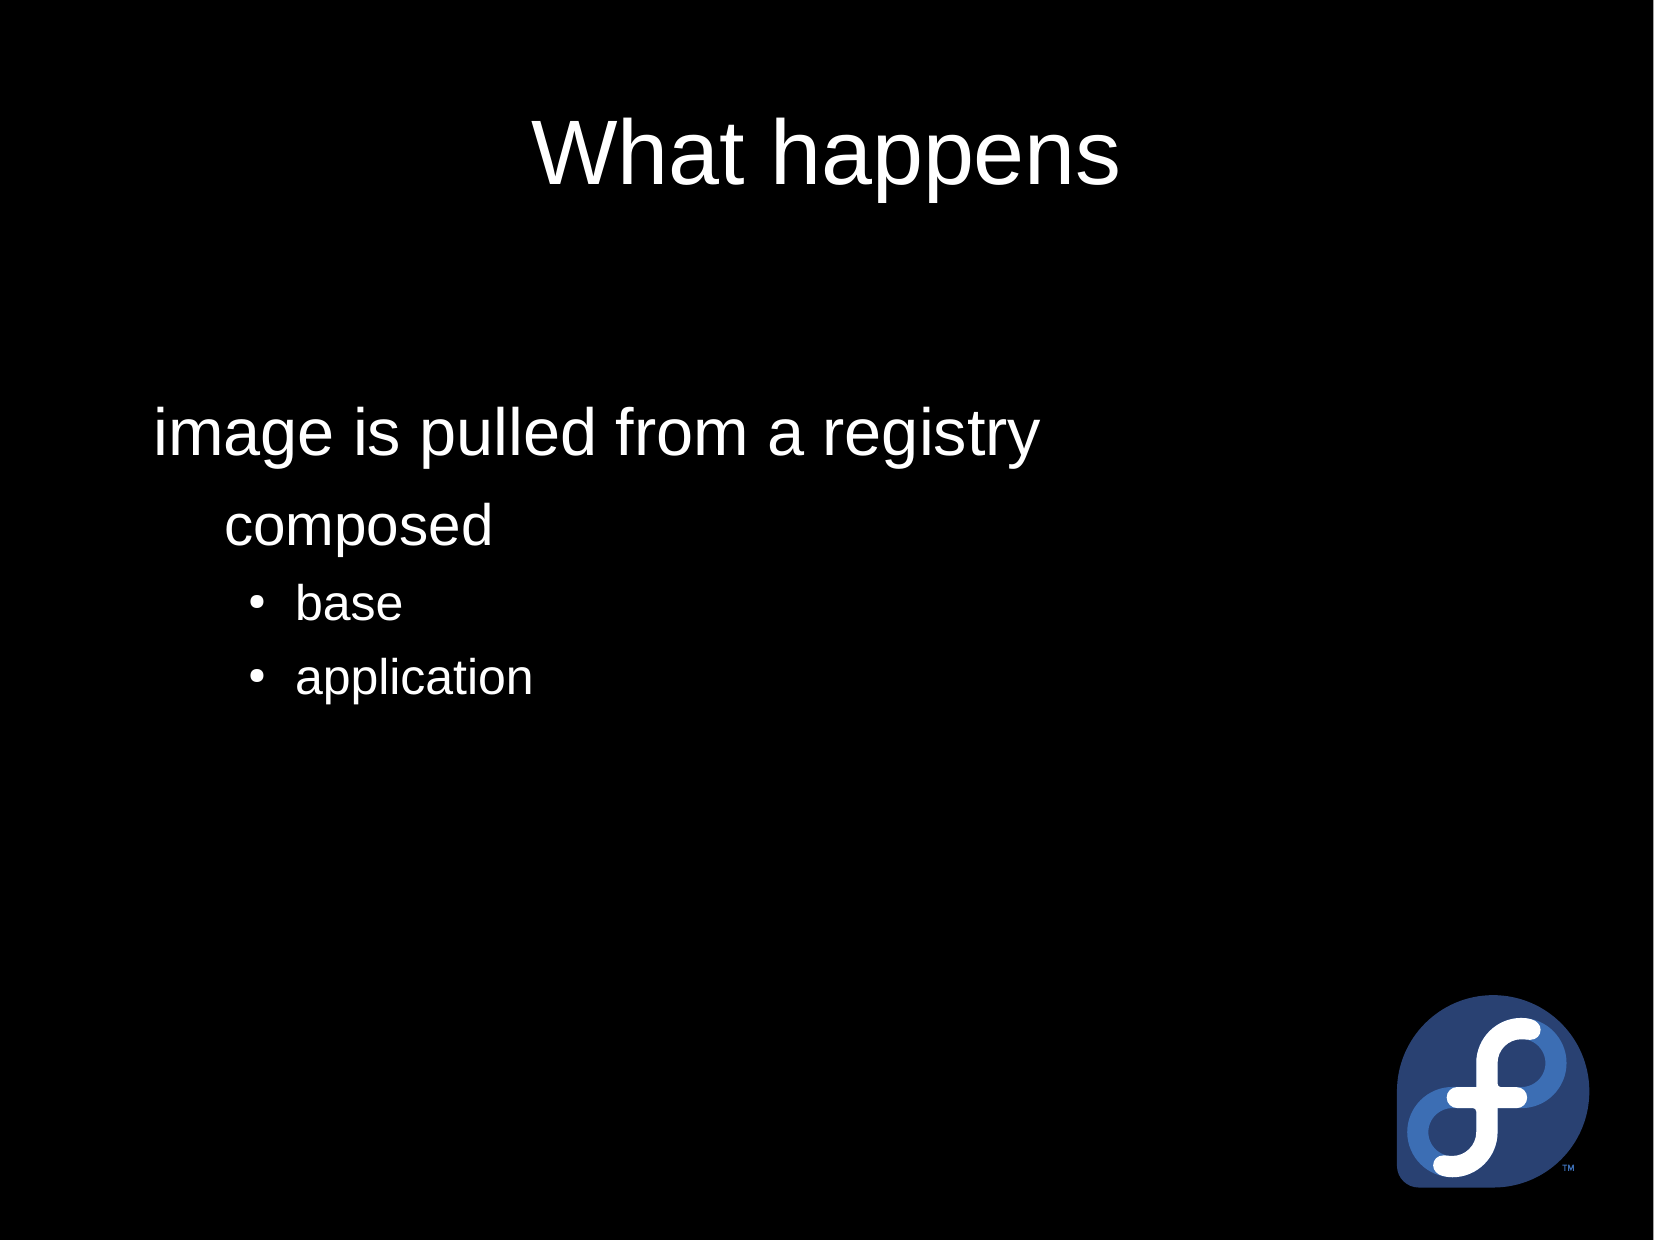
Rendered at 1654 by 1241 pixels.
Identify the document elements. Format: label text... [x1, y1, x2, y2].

list image is pulled from a registry composed base application [82, 290, 1571, 1010]
title What happens [82, 49, 1571, 257]
picture [1396, 994, 1591, 1189]
